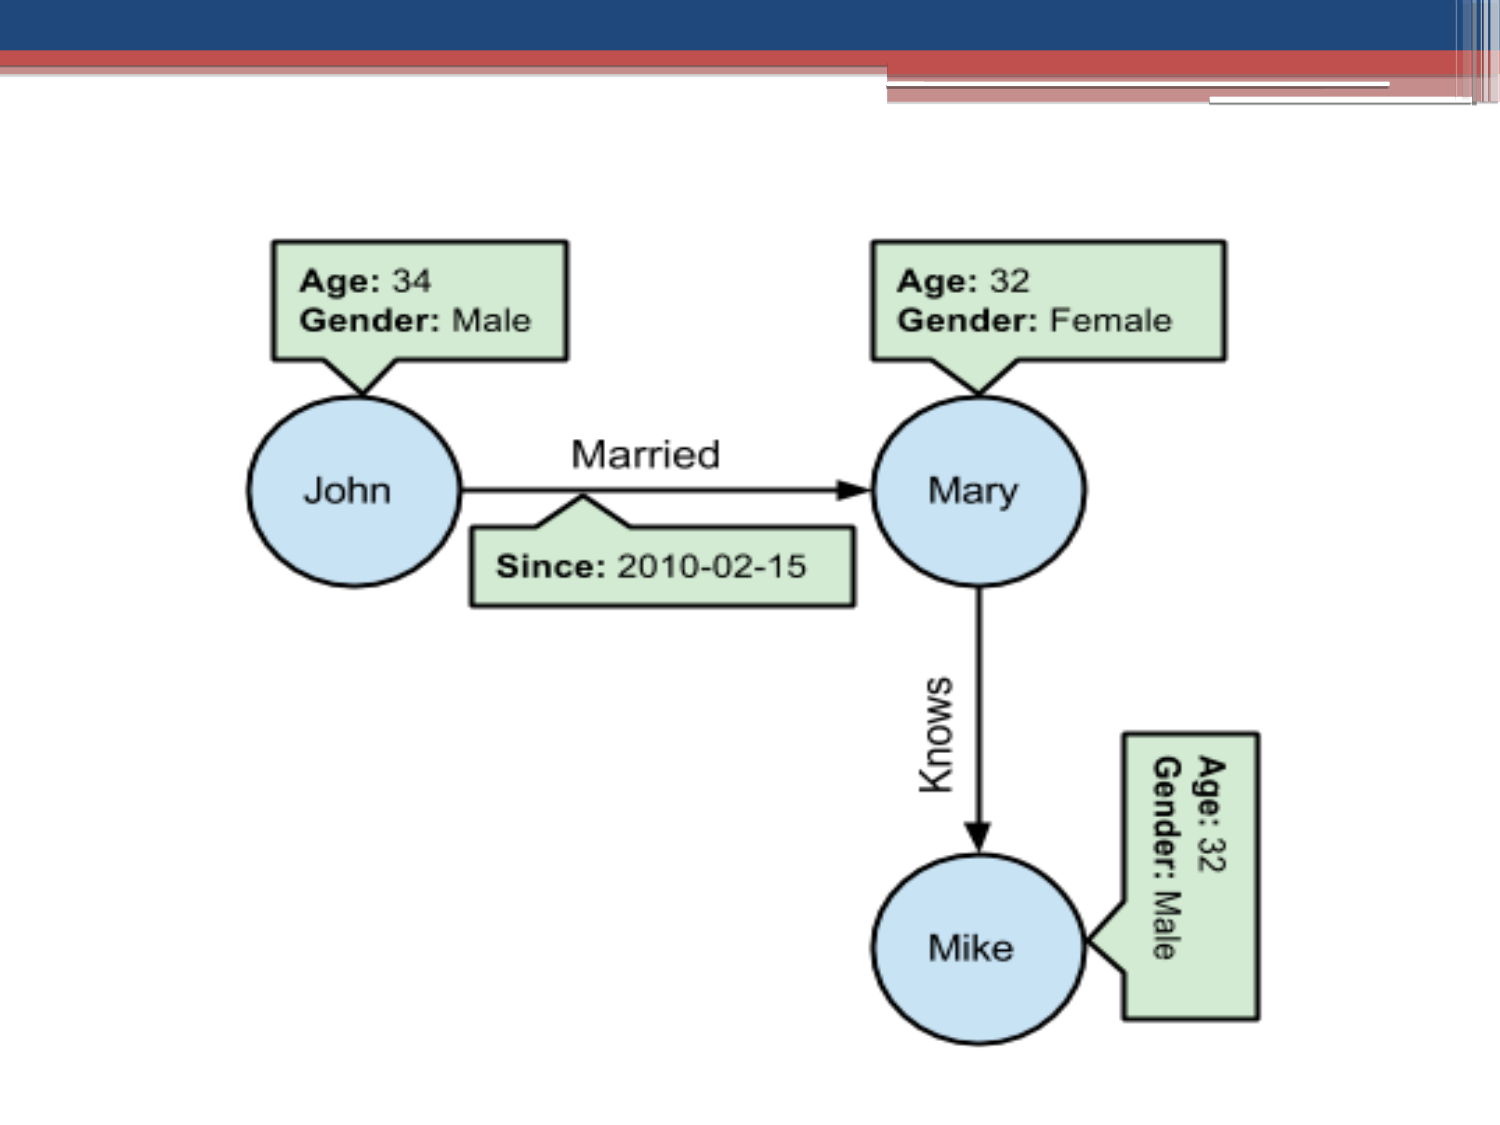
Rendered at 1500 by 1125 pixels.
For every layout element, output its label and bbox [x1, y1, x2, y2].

picture [237, 224, 1288, 1068]
